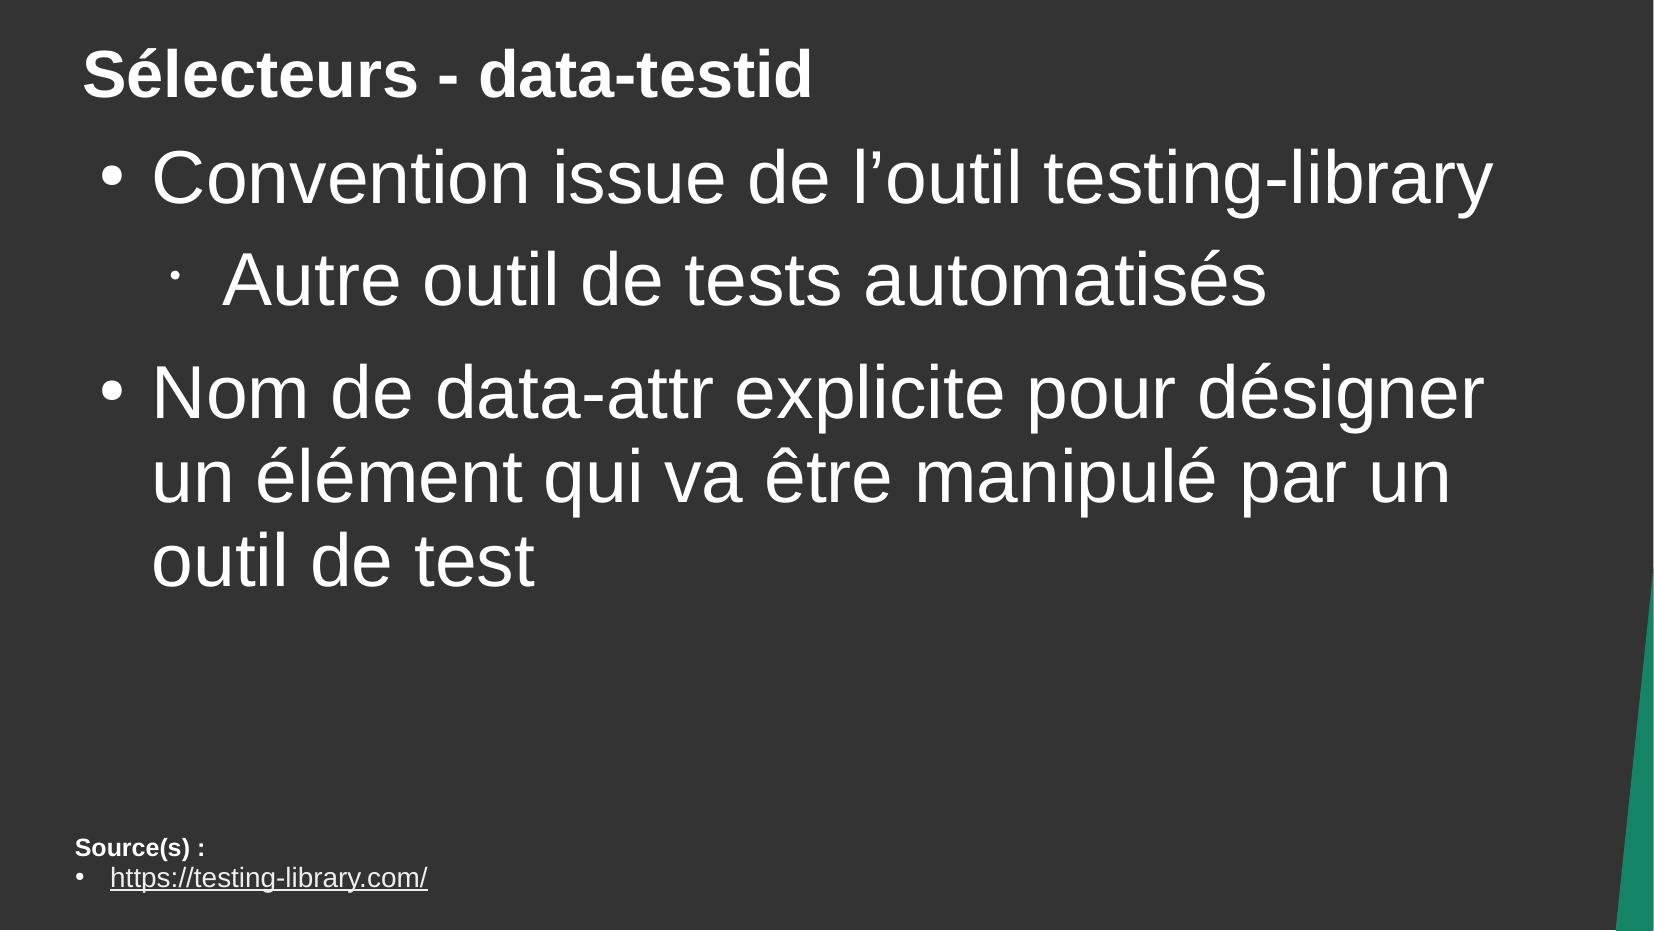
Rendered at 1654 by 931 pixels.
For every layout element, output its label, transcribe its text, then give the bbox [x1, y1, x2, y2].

list Convention issue de l’outil testing-library Autre outil de tests automatisés Nom de data-attr explicite pour désigner un élément qui va être manipulé par un outil de test [80, 135, 1583, 638]
text_box Source(s) : https://testing-library.com/ [60, 826, 1546, 901]
title Sélecteurs - data-testid [82, 37, 1004, 119]
text_box [1615, 561, 1654, 931]
